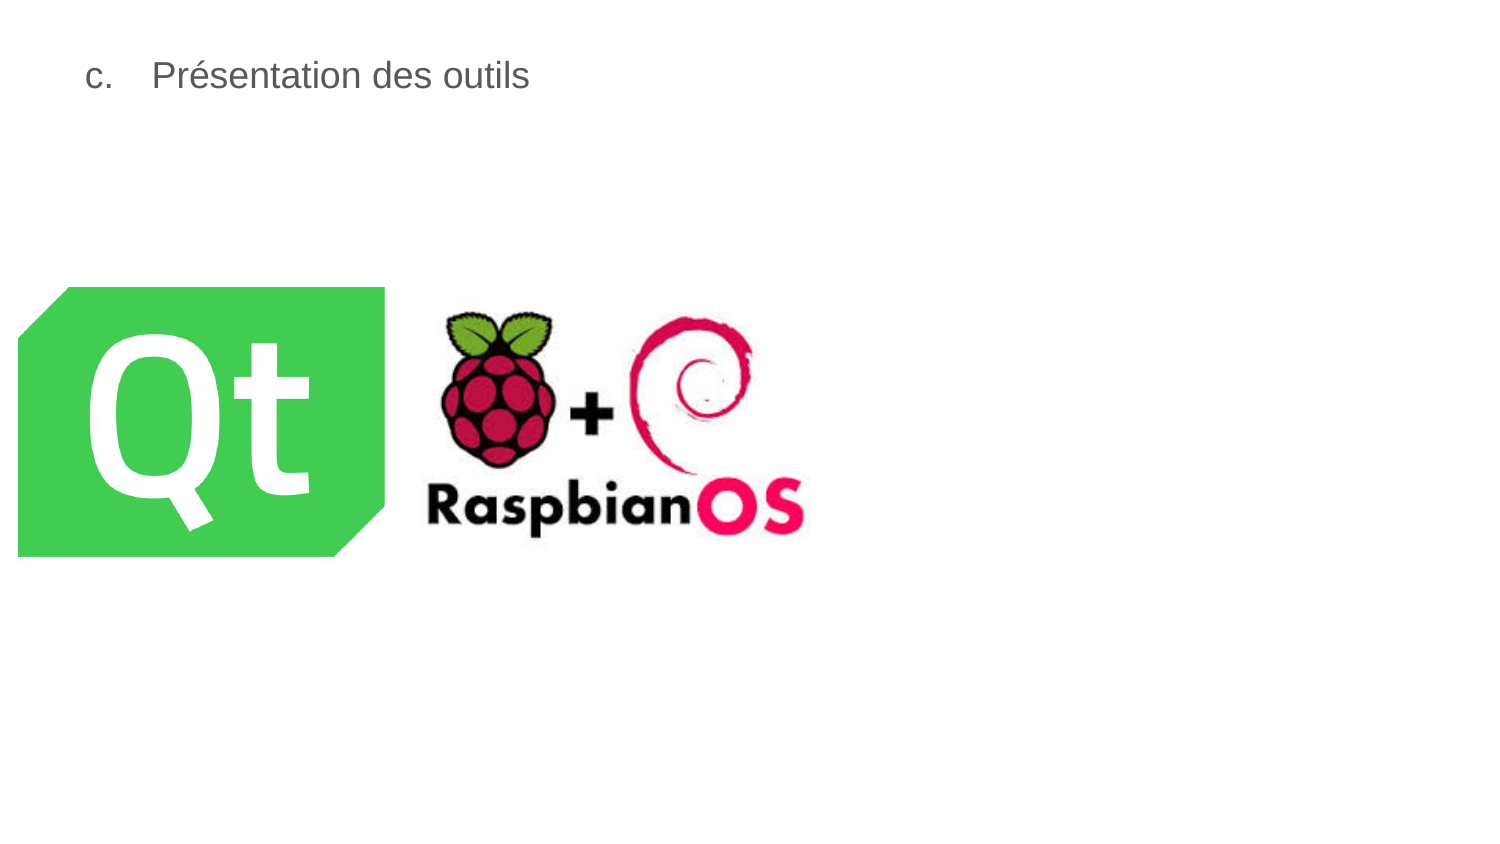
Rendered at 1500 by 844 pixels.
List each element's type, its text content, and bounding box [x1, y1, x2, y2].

list Présentation des outils [51, 33, 1449, 594]
picture [18, 287, 845, 557]
